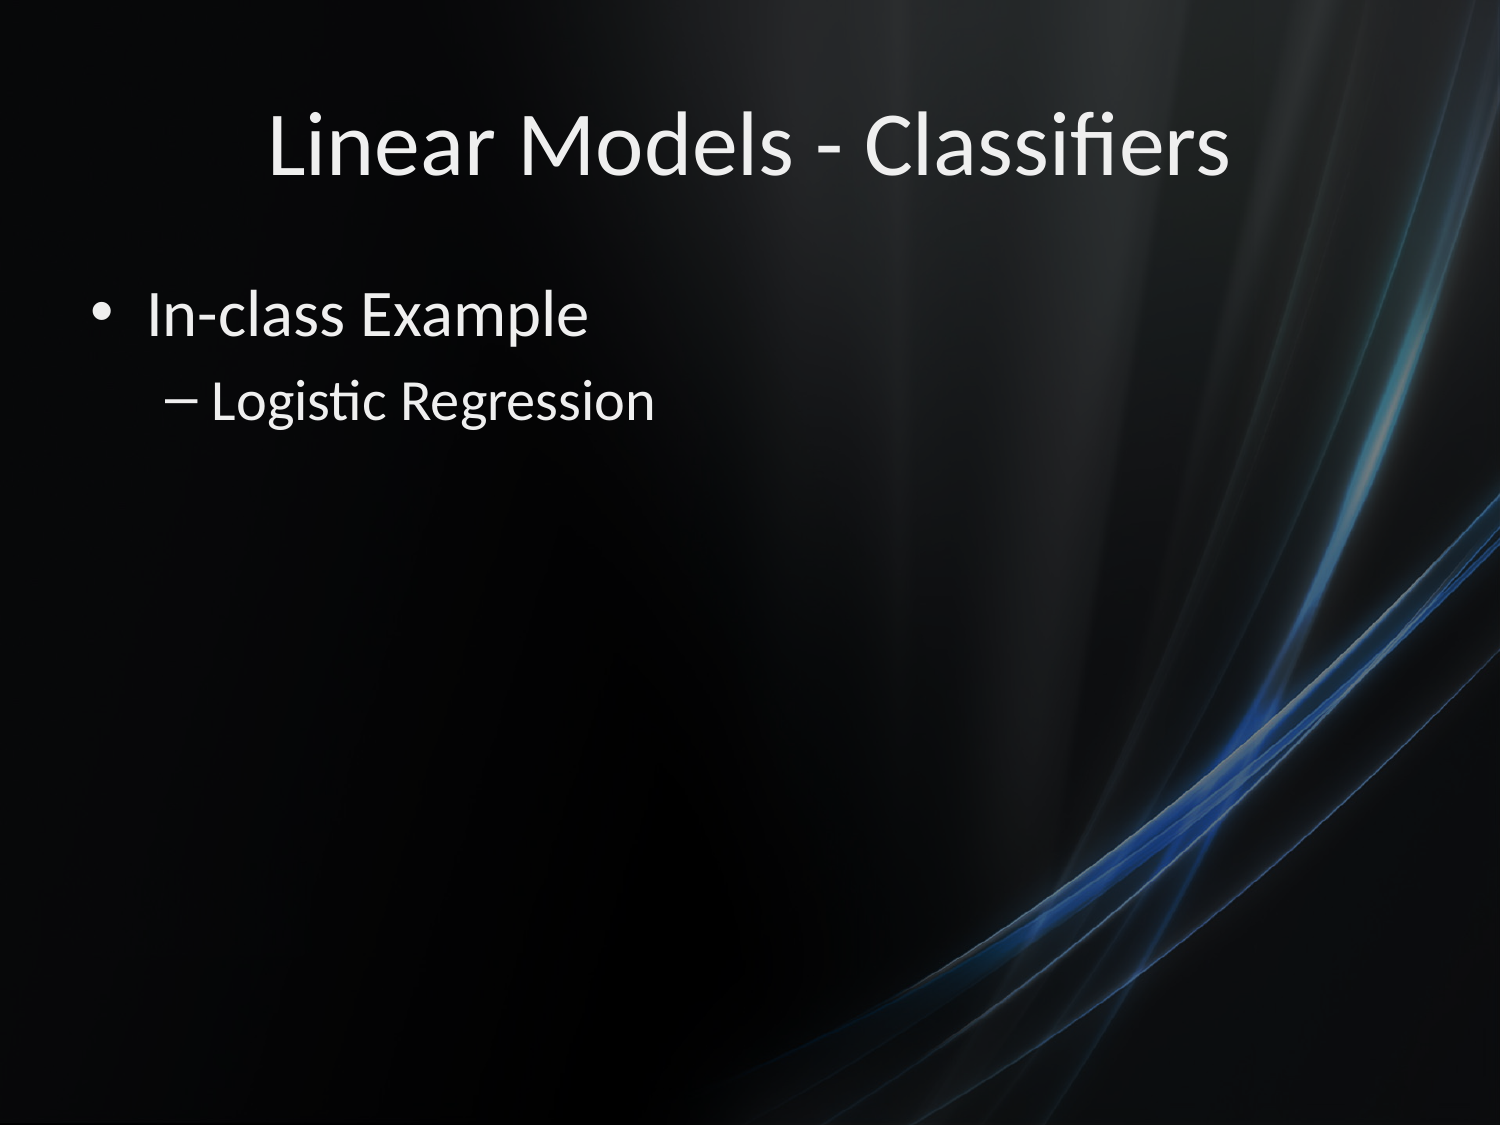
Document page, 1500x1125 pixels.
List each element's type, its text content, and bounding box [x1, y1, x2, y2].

list In-class Example Logistic Regression [75, 262, 1425, 1005]
title Linear Models - Classifiers [75, 45, 1425, 233]
picture [0, 0, 1500, 1125]
